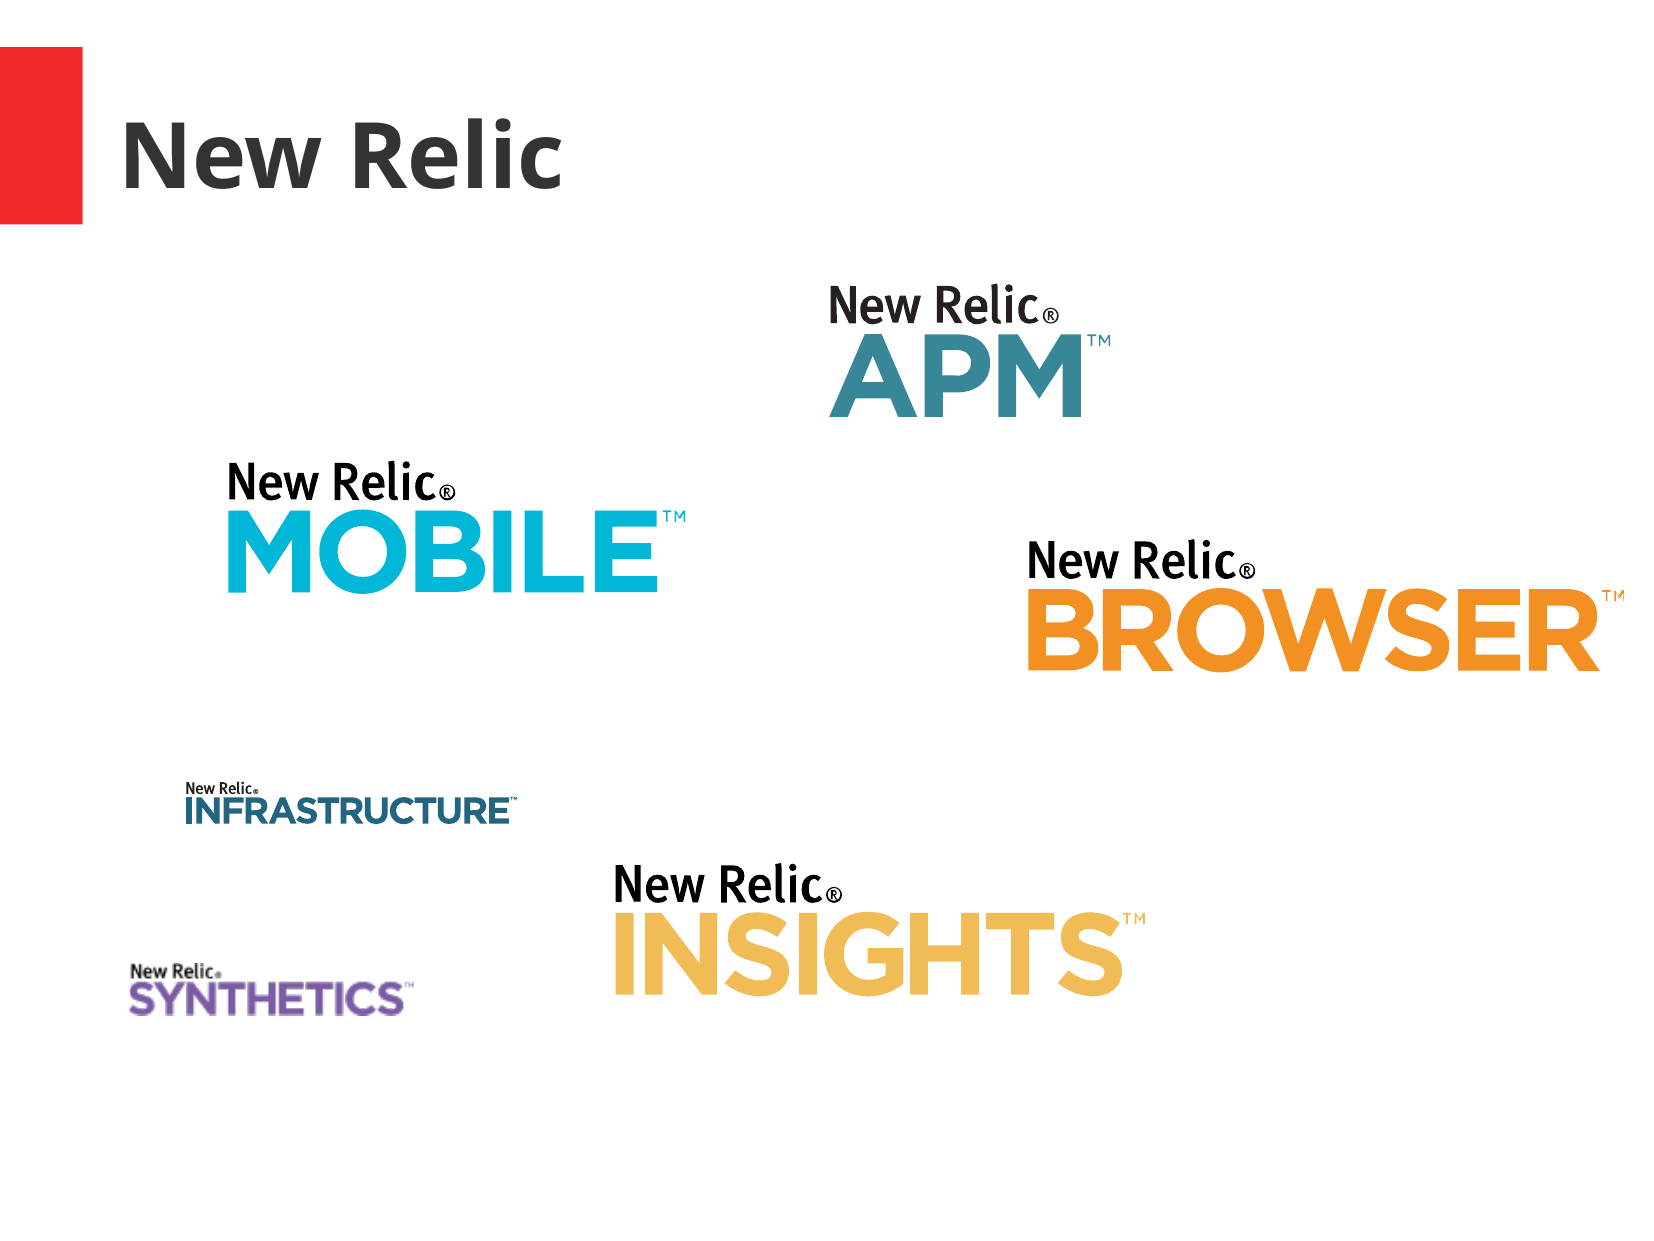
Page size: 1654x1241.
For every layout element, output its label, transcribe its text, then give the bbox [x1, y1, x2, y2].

picture [228, 460, 686, 594]
picture [183, 778, 520, 827]
picture [829, 283, 1111, 417]
picture [614, 862, 1146, 998]
picture [129, 963, 414, 1016]
title New Relic [118, 49, 1571, 257]
picture [1027, 538, 1625, 674]
